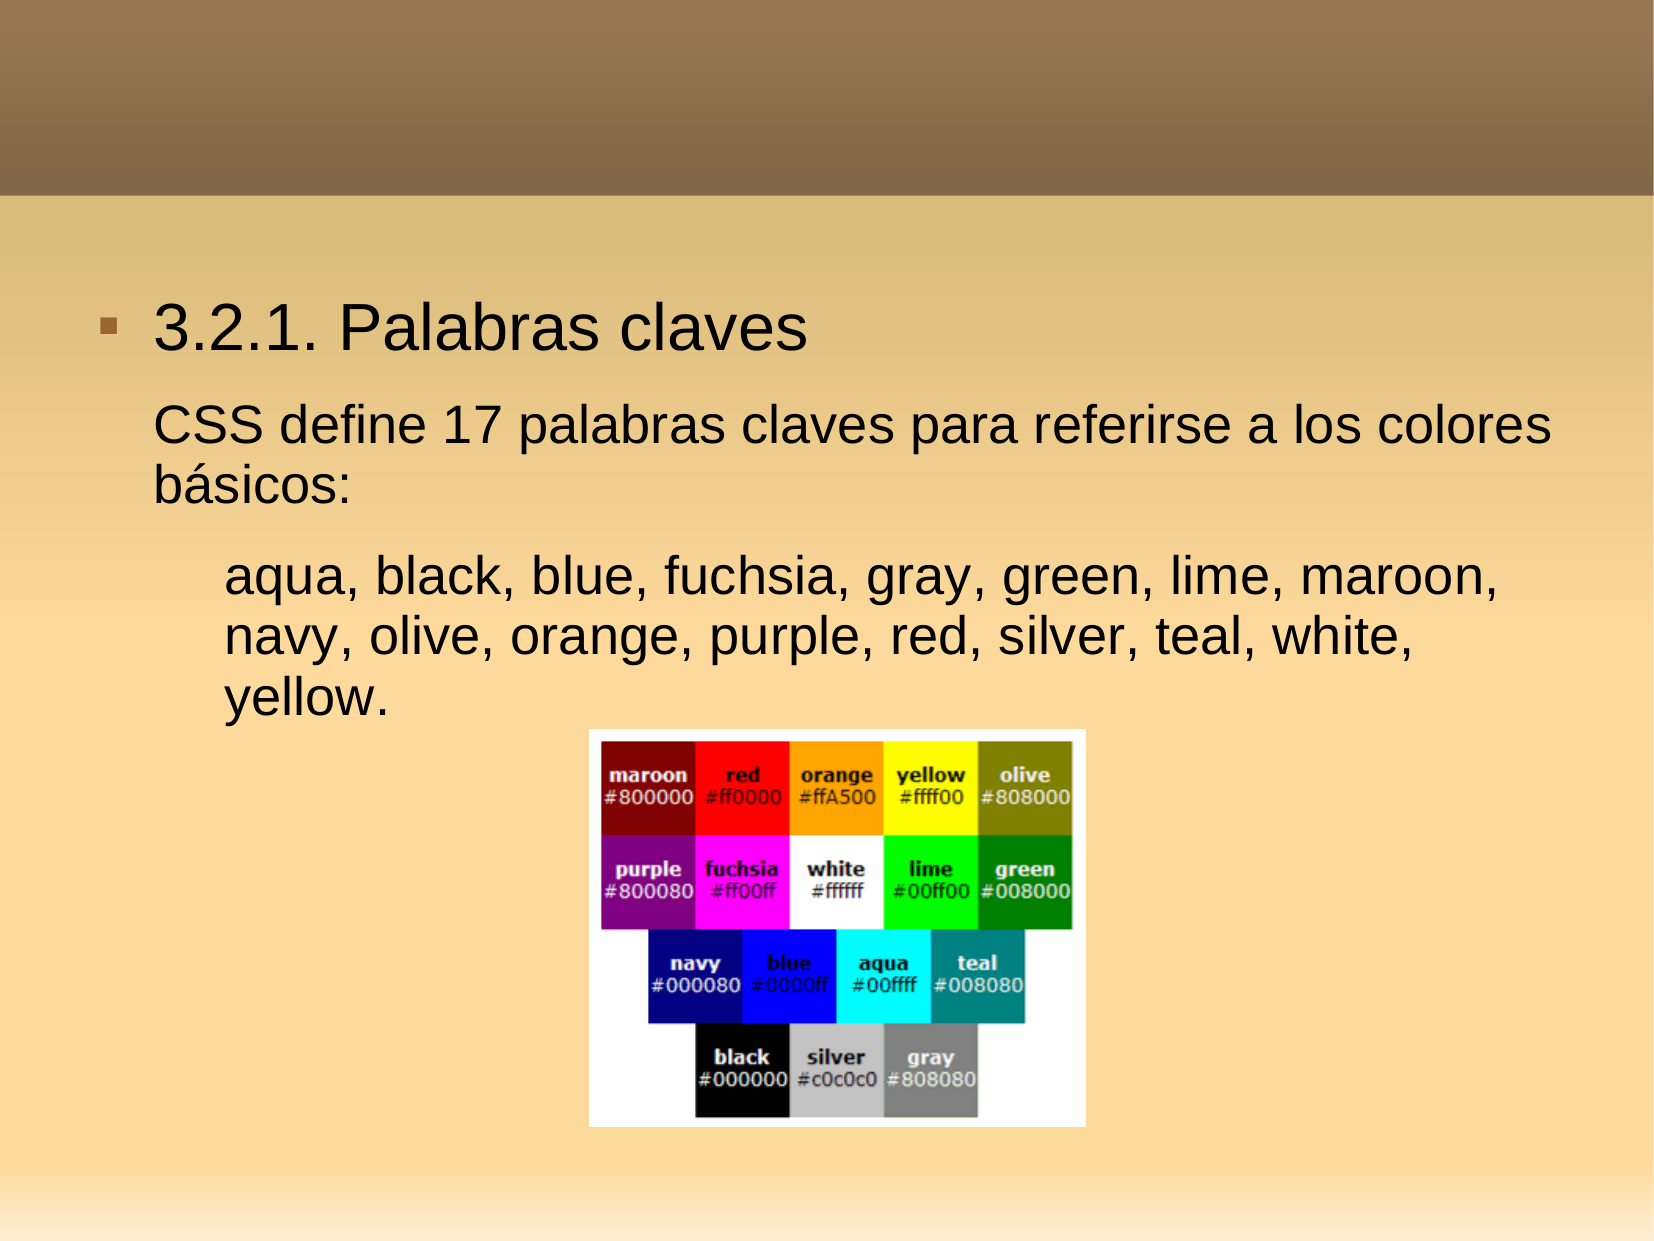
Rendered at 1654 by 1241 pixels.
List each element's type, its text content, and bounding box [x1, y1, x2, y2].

picture [0, 0, 1654, 1241]
list 3.2.1. Palabras claves CSS define 17 palabras claves para referirse a los colores básicos: aqua, black, blue, fuchsia, gray, green, lime, maroon, navy, olive, orange, purple, red, silver, teal, white, yellow. [82, 290, 1571, 1094]
